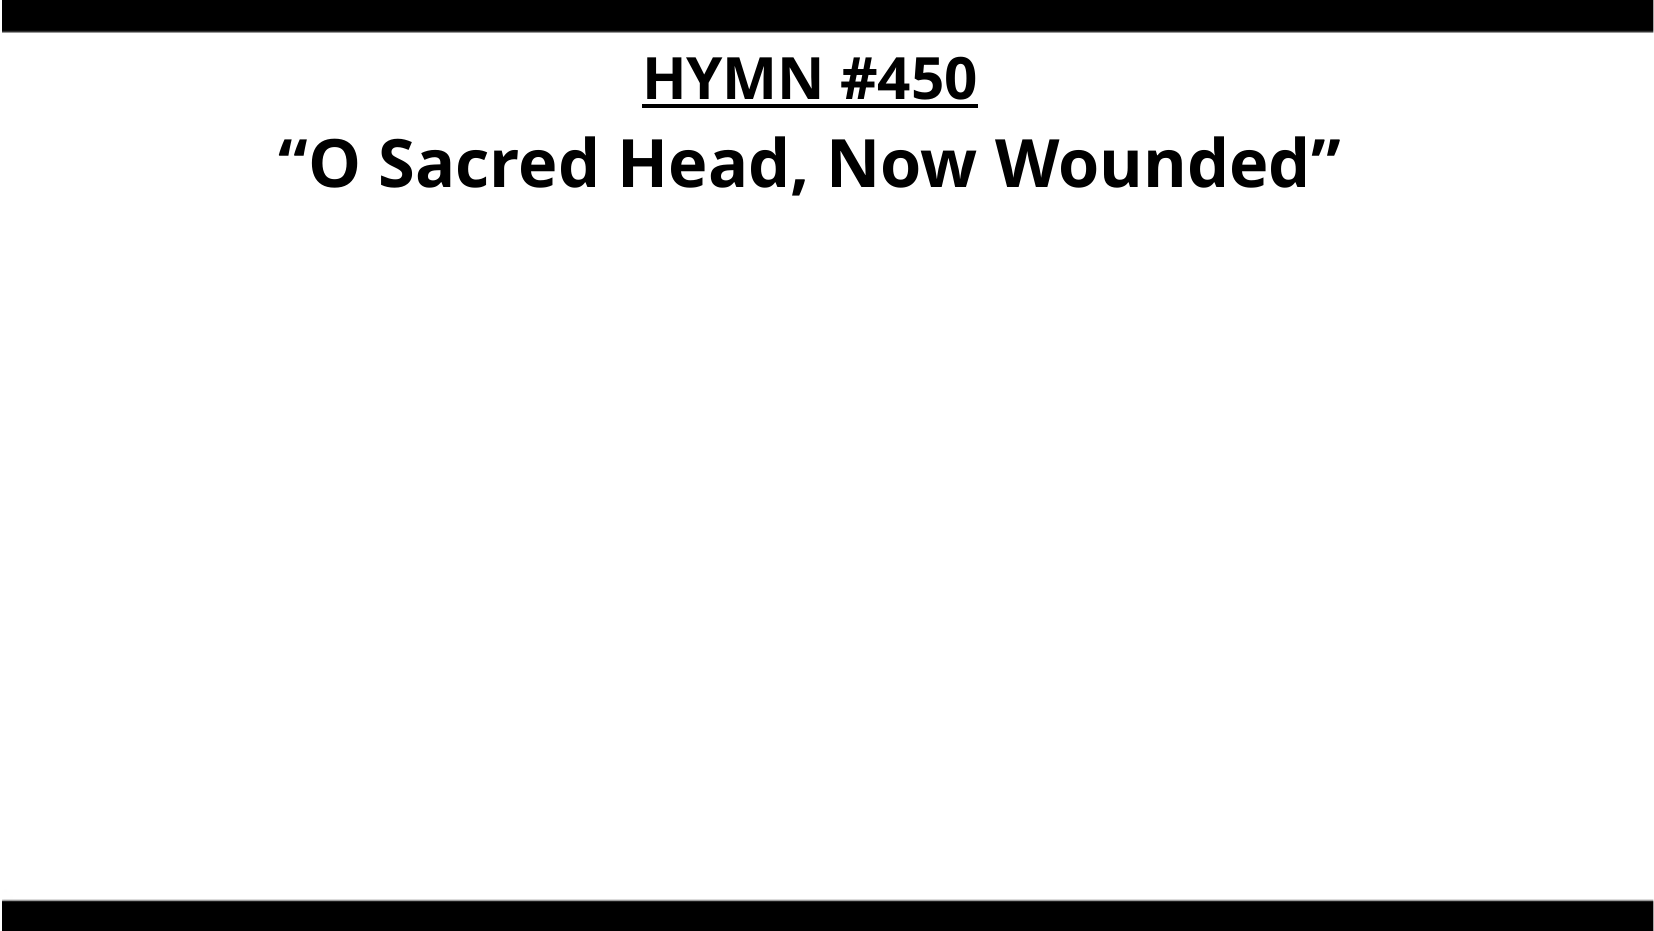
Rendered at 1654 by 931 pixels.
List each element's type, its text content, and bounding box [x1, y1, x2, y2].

text_box HYMN #450 “O Sacred Head, Now Wounded” [60, 30, 1561, 211]
picture [2, 0, 1654, 931]
